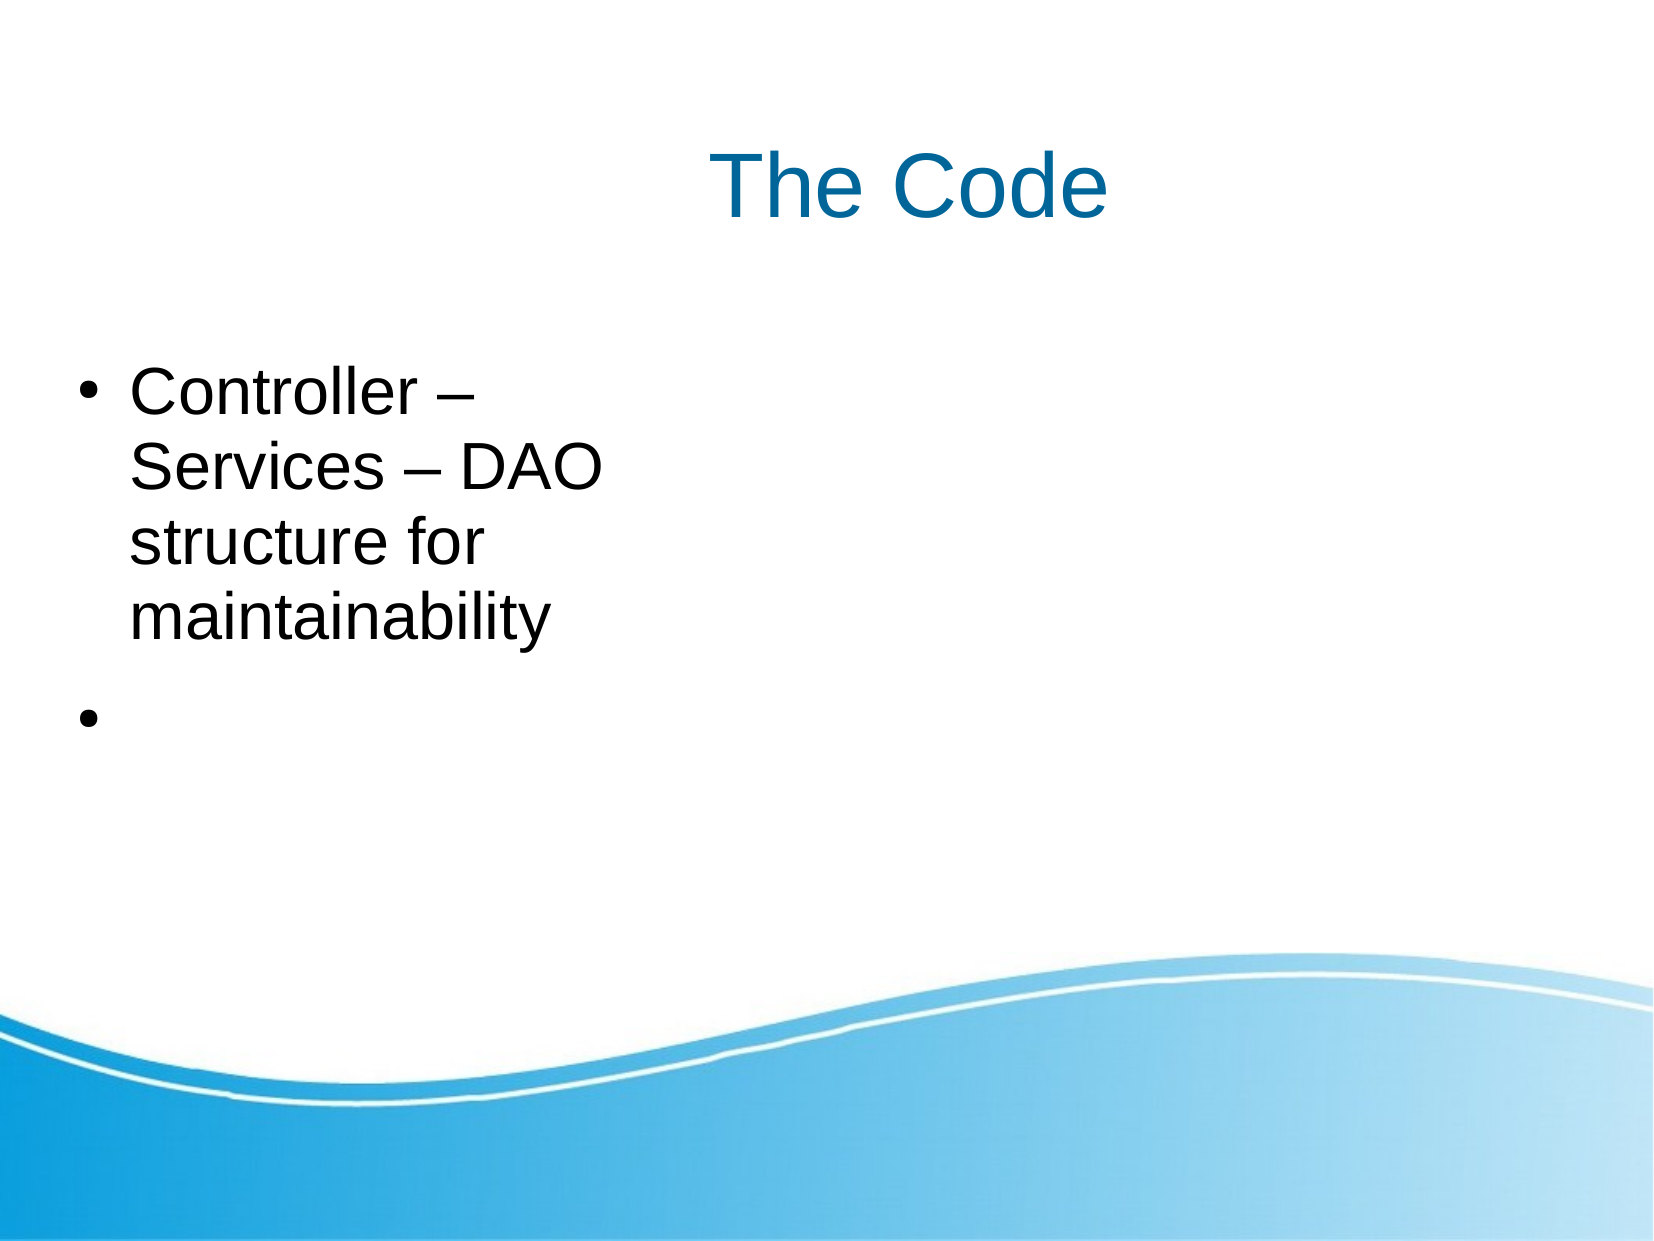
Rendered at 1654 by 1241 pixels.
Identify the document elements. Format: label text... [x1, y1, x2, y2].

title The Code [165, 82, 1654, 290]
list Controller – Services – DAO structure for maintainability [59, 354, 733, 699]
picture [0, 952, 1654, 1241]
